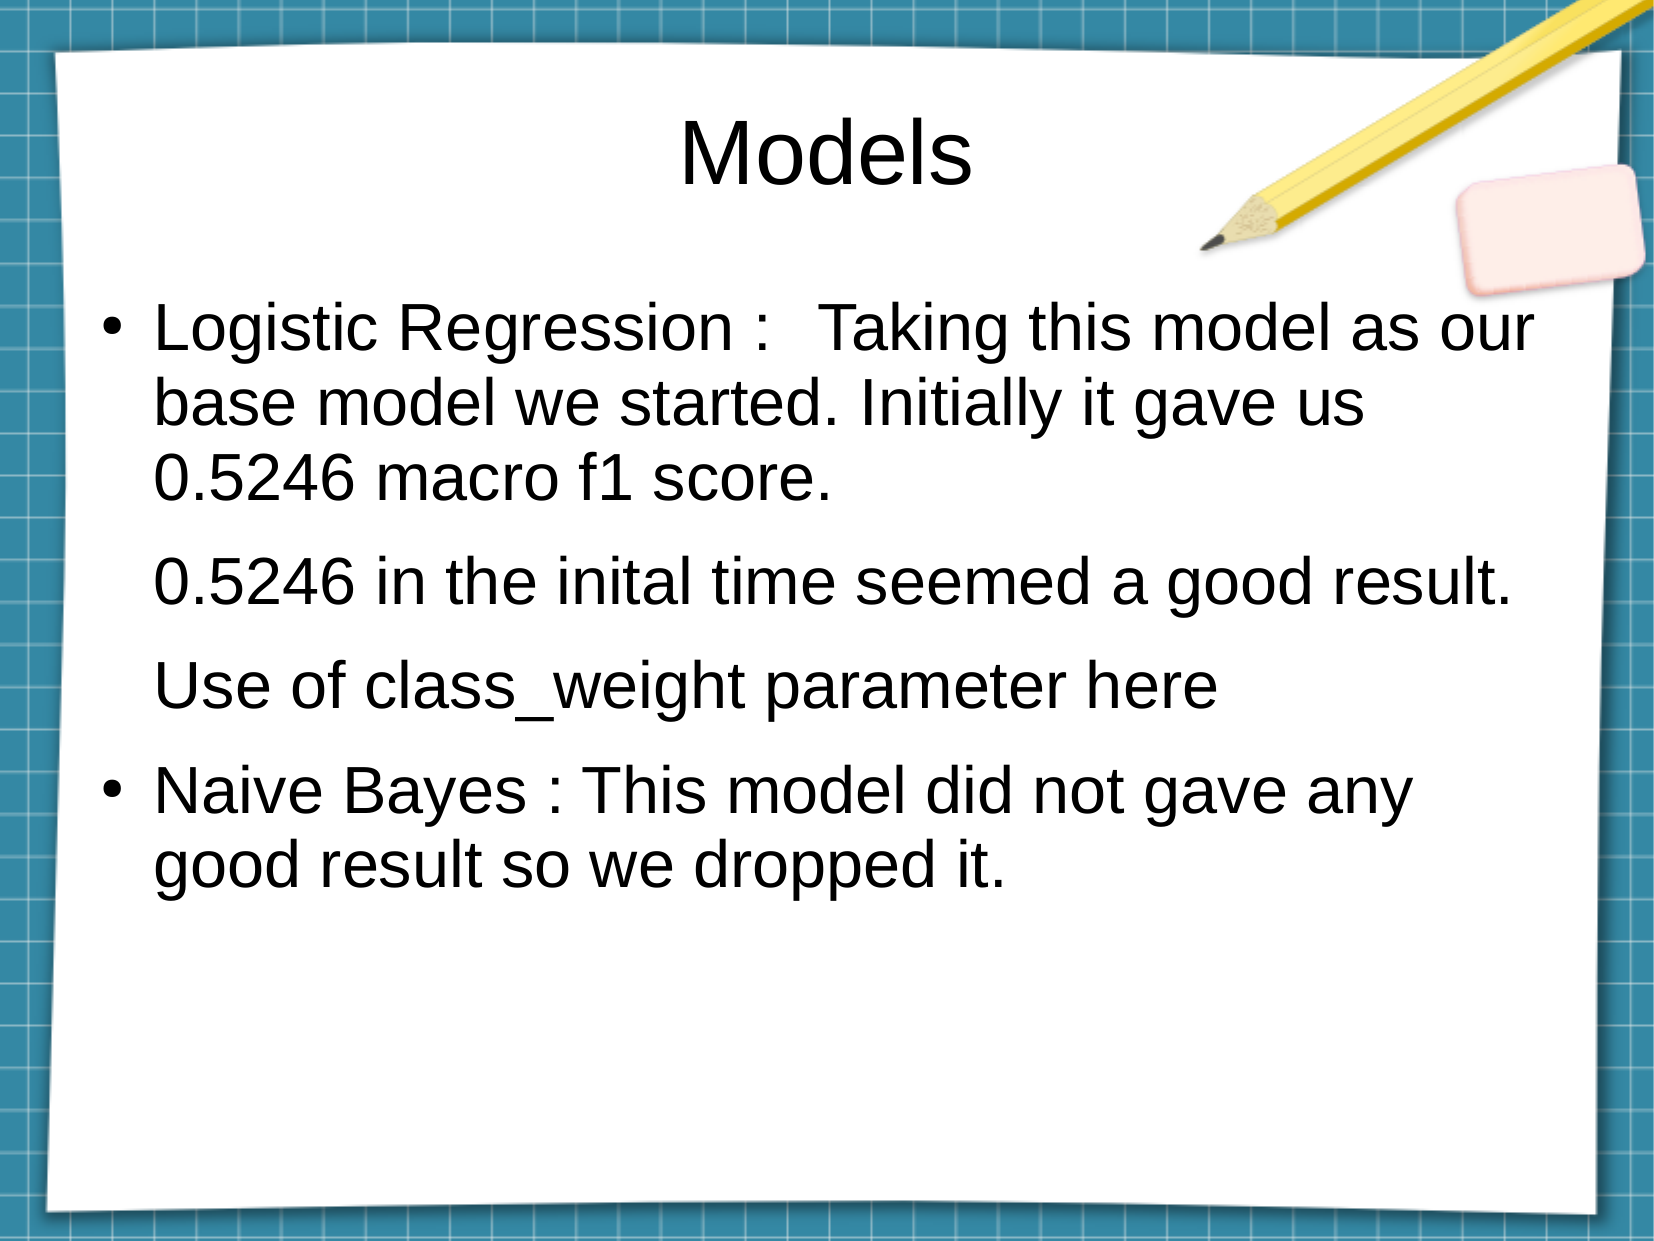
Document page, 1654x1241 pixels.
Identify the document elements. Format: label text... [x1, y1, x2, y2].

picture [0, 0, 1654, 1241]
list Logistic Regression : Taking this model as our base model we started. Initially it gave us 0.5246 macro f1 score. 0.5246 in the inital time seemed a good result. Use of class_weight parameter here Naive Bayes : This model did not gave any good result so we dropped it. [82, 290, 1571, 1010]
title Models [82, 49, 1571, 257]
